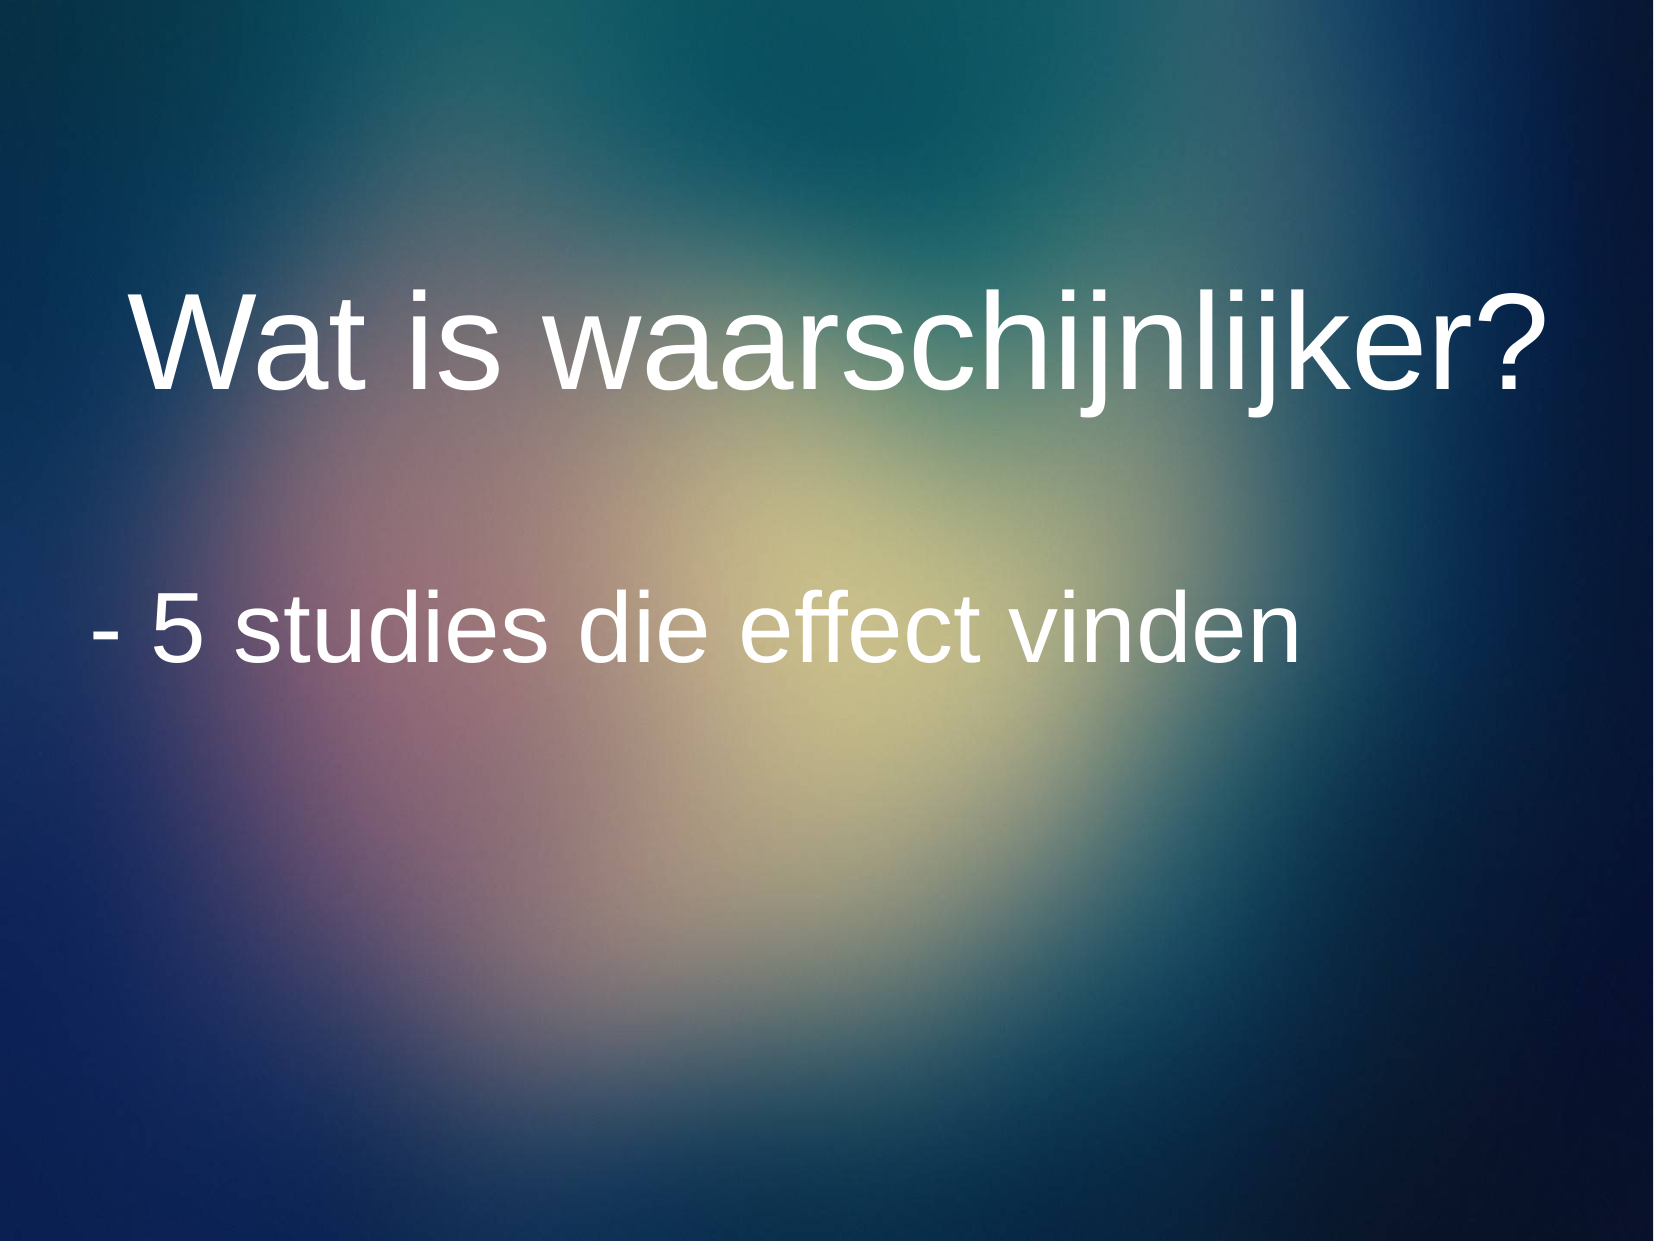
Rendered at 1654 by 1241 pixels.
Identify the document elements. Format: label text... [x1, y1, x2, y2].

picture [0, 0, 1654, 1241]
text_box Wat is waarschijnlijker? - 5 studies die effect vinden [75, 257, 1604, 804]
